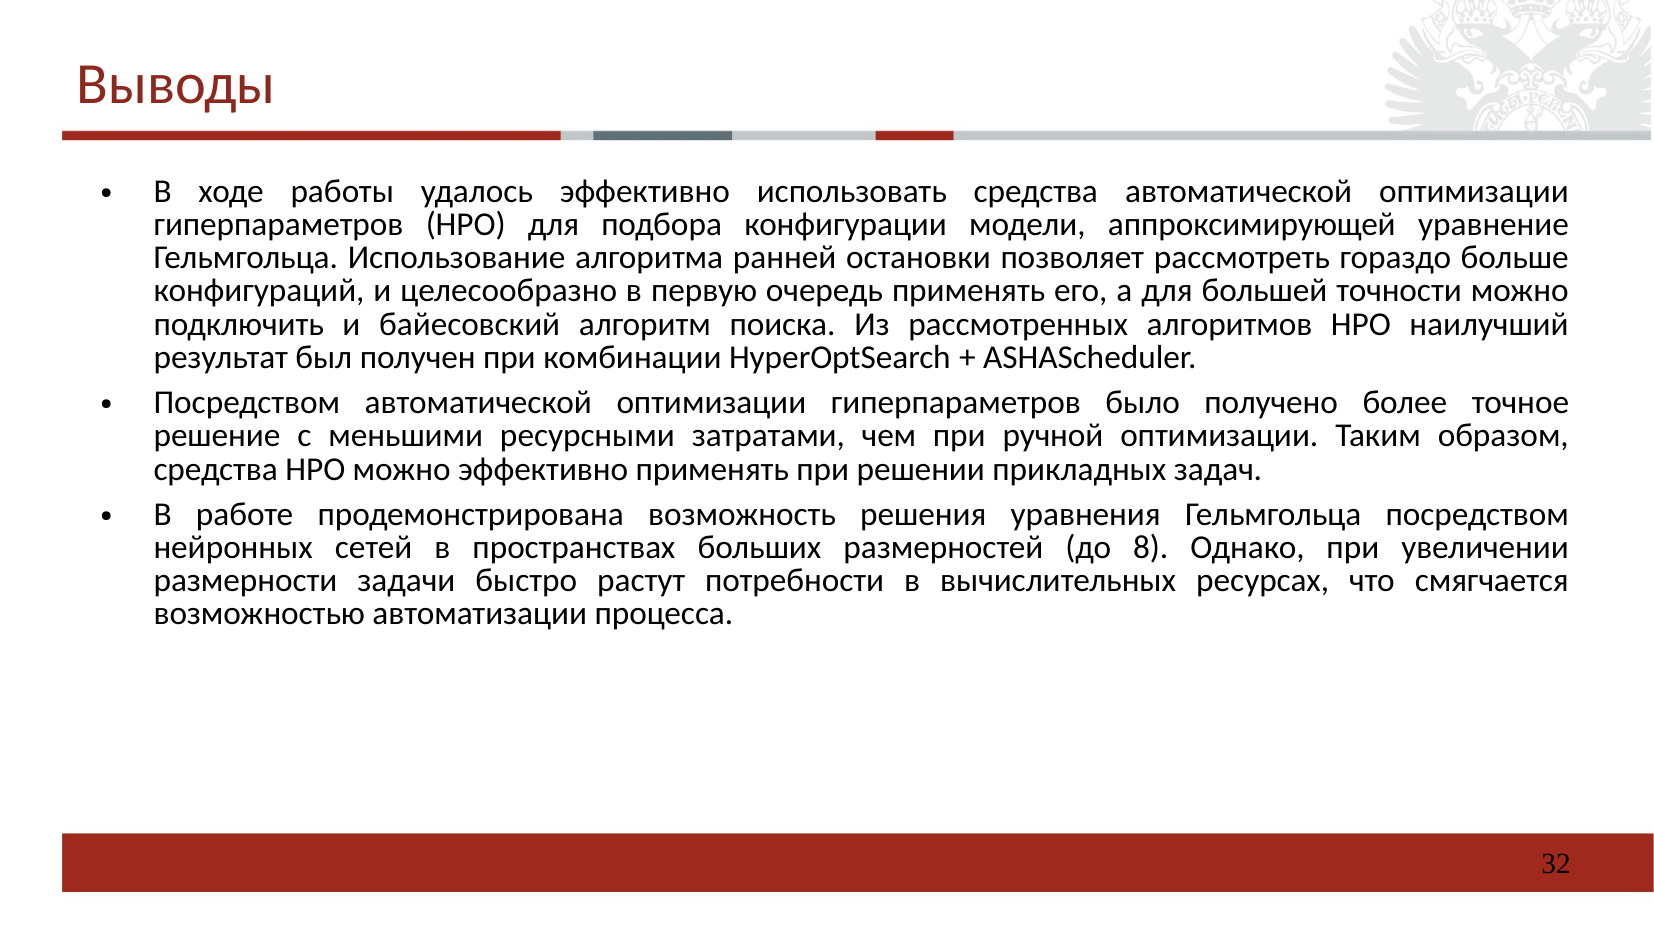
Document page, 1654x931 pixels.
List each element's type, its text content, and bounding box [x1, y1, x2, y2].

picture [0, 0, 1654, 931]
list В ходе работы удалось эффективно использовать средства автоматической оптимизации гиперпараметров (HPO) для подбора конфигурации модели, аппроксимирующей уравнение Гельмгольца. Использование алгоритма ранней остановки позволяет рассмотреть гораздо больше конфигураций, и целесообразно в первую очередь применять его, а для большей точности можно подключить и байесовский алгоритм поиска. Из рассмотренных алгоритмов HPO наилучший результат был получен при комбинации HyperOptSearch + ASHAScheduler. Посредством автоматической оптимизации гиперпараметров было получено более точное решение с меньшими ресурсными затратами, чем при ручной оптимизации. Таким образом, средства HPO можно эффективно применять при решении прикладных задач. В работе продемонстрирована возможность решения уравнения Гельмгольца посредством нейронных сетей в пространствах больших размерностей (до 8). Однако, при увеличении размерности задачи быстро растут потребности в вычислительных ресурсах, что смягчается возможностью автоматизации процесса. [82, 177, 1571, 798]
title Выводы [76, 48, 1565, 130]
